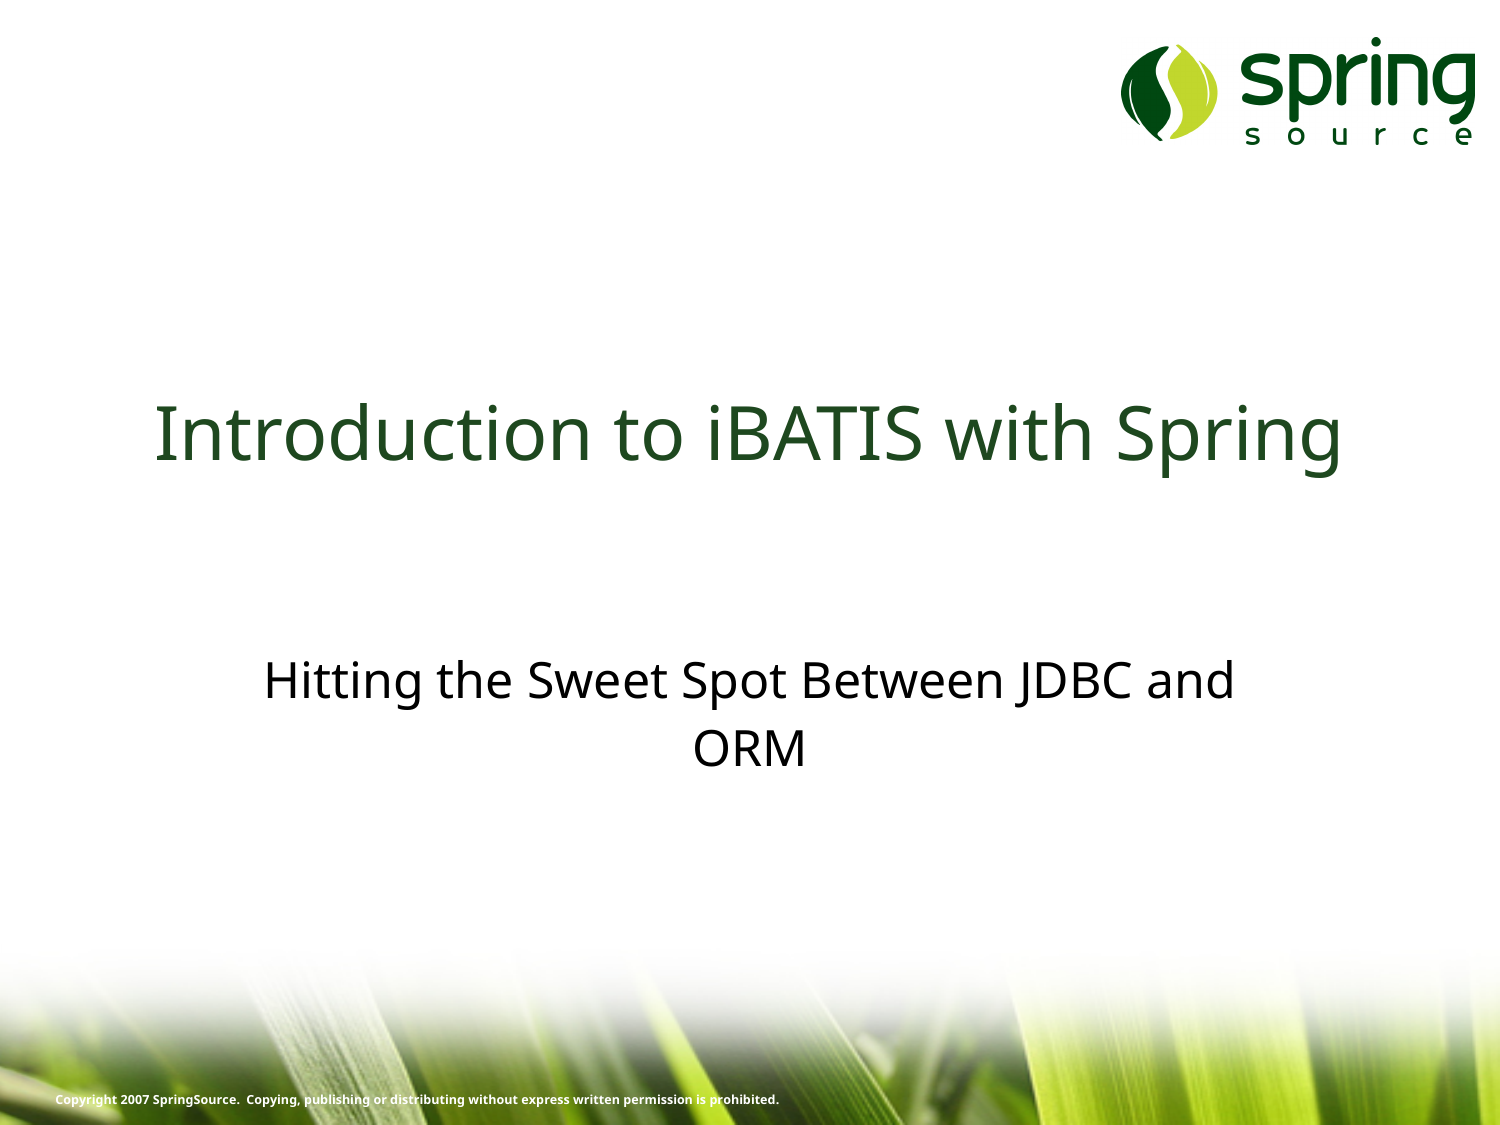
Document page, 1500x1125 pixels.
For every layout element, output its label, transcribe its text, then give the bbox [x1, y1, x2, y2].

title Introduction to iBATIS with Spring [112, 332, 1388, 531]
picture [0, 944, 1500, 1125]
picture [1121, 37, 1475, 145]
text_box Hitting the Sweet Spot Between JDBC and ORM [225, 637, 1276, 926]
